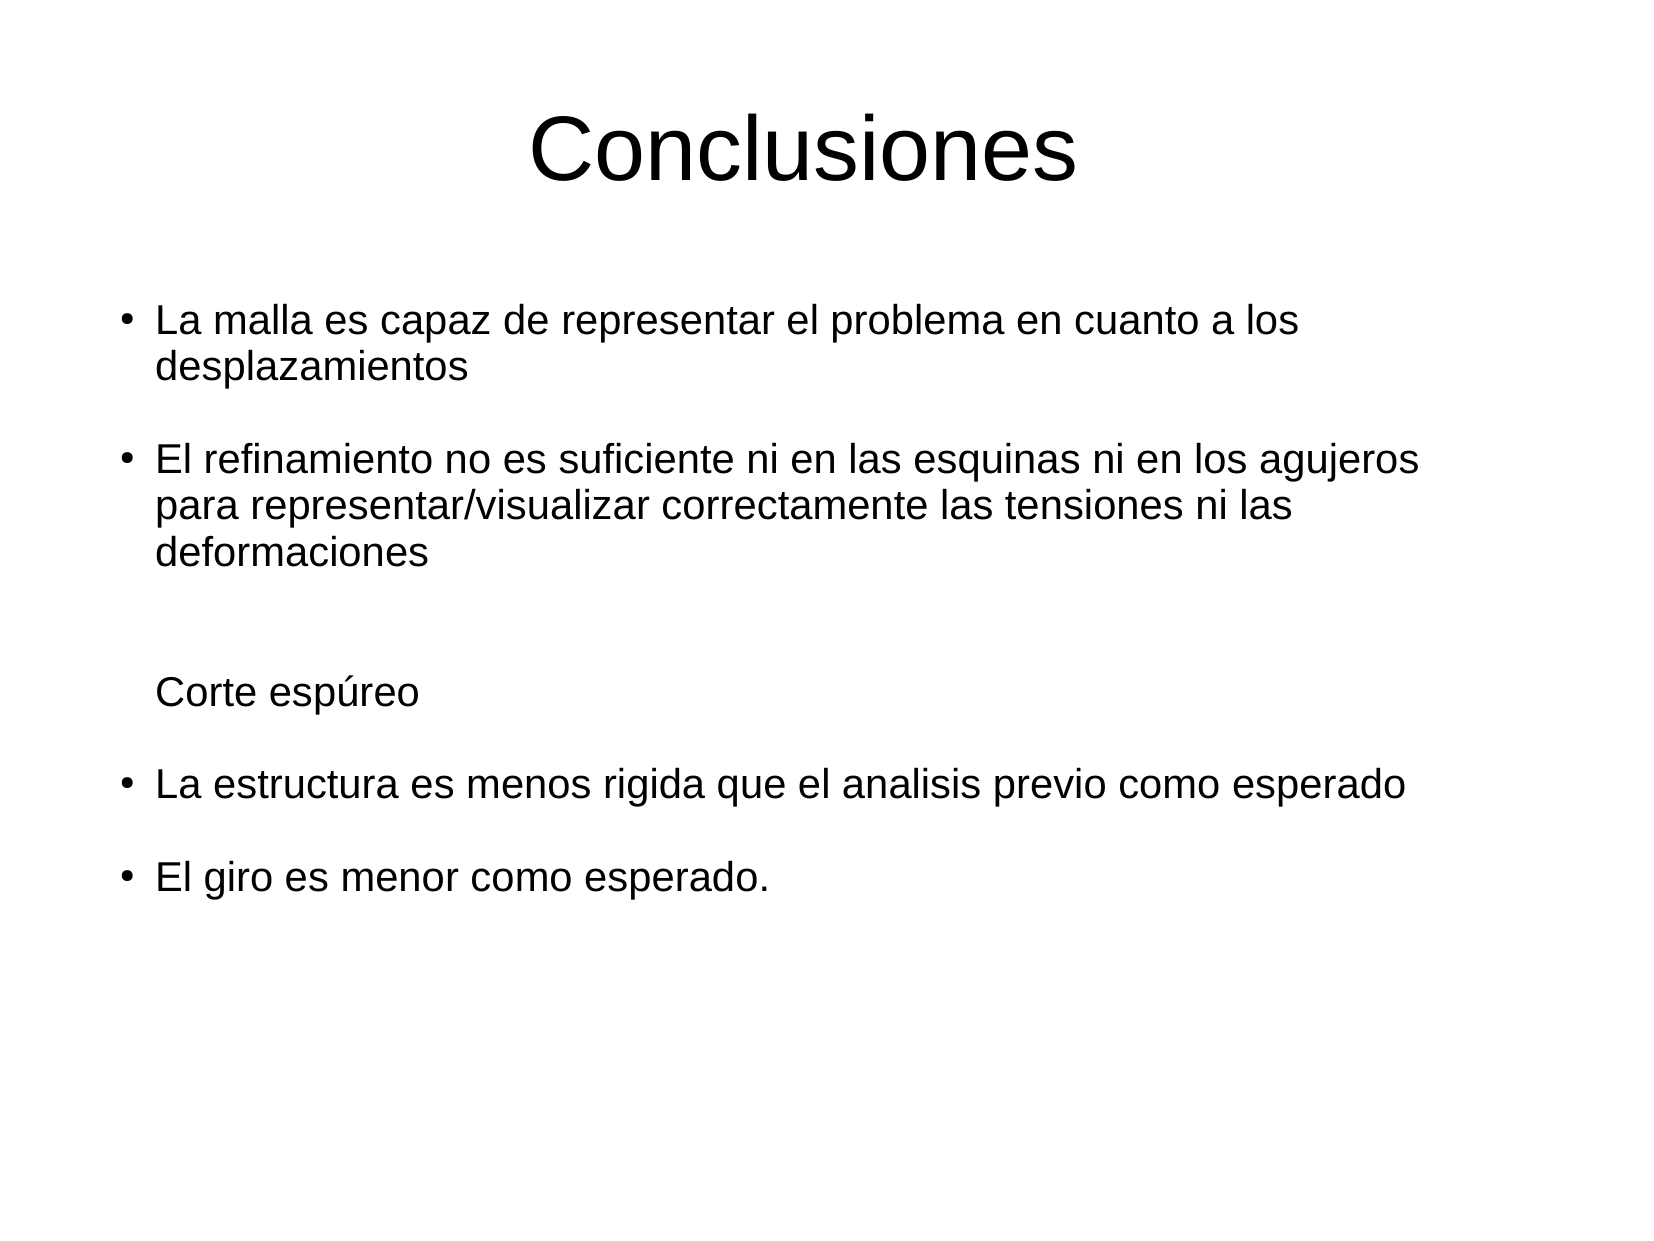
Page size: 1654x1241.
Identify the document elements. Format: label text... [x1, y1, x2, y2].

text_box La malla es capaz de representar el problema en cuanto a los desplazamientos El refinamiento no es suficiente ni en las esquinas ni en los agujeros para representar/visualizar correctamente las tensiones ni las deformaciones Corte espúreo La estructura es menos rigida que el analisis previo como esperado El giro es menor como esperado. [105, 252, 1471, 946]
title Conclusiones [60, 45, 1549, 253]
